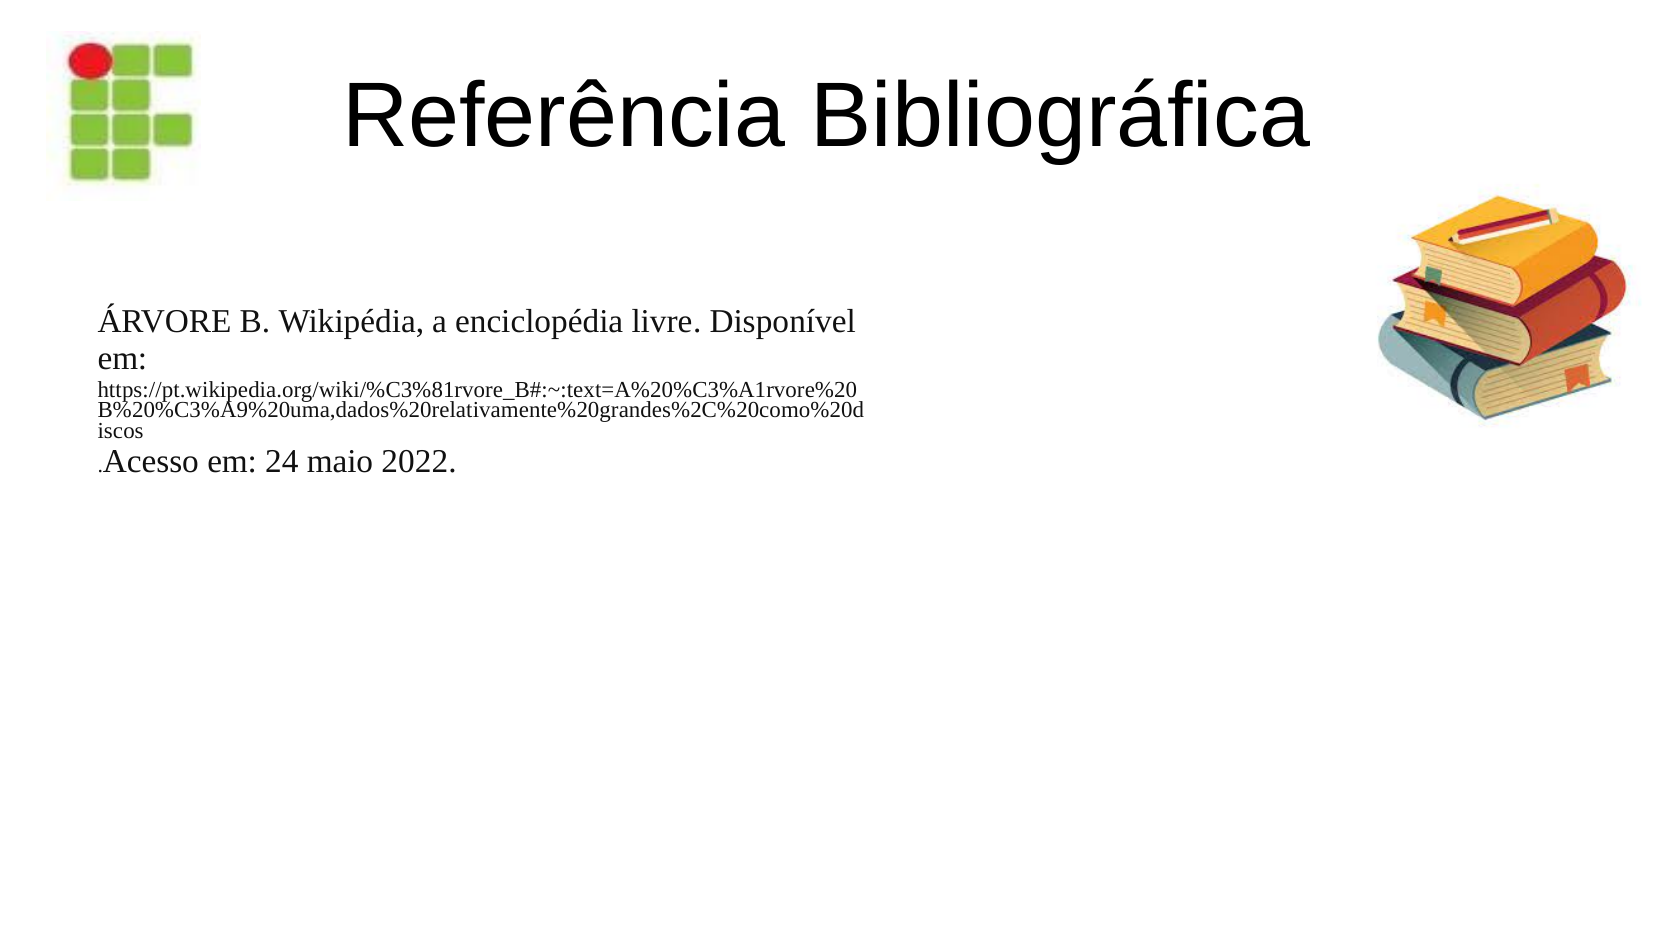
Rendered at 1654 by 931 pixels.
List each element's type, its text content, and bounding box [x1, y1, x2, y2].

picture [46, 31, 201, 201]
title Referência Bibliográfica [201, 37, 1571, 193]
text_box ÁRVORE B. Wikipédia, a enciclopédia livre. Disponível em:https://pt.wikipedia.org/wiki/%C3%81rvore_B#:~:text=A%20%C3%A1rvore%20B%20%C3%A9%20uma,dados%20relativamente%20grandes%2C%20como%20discos.Acesso em: 24 maio 2022. [82, 295, 886, 780]
picture [1357, 164, 1642, 449]
